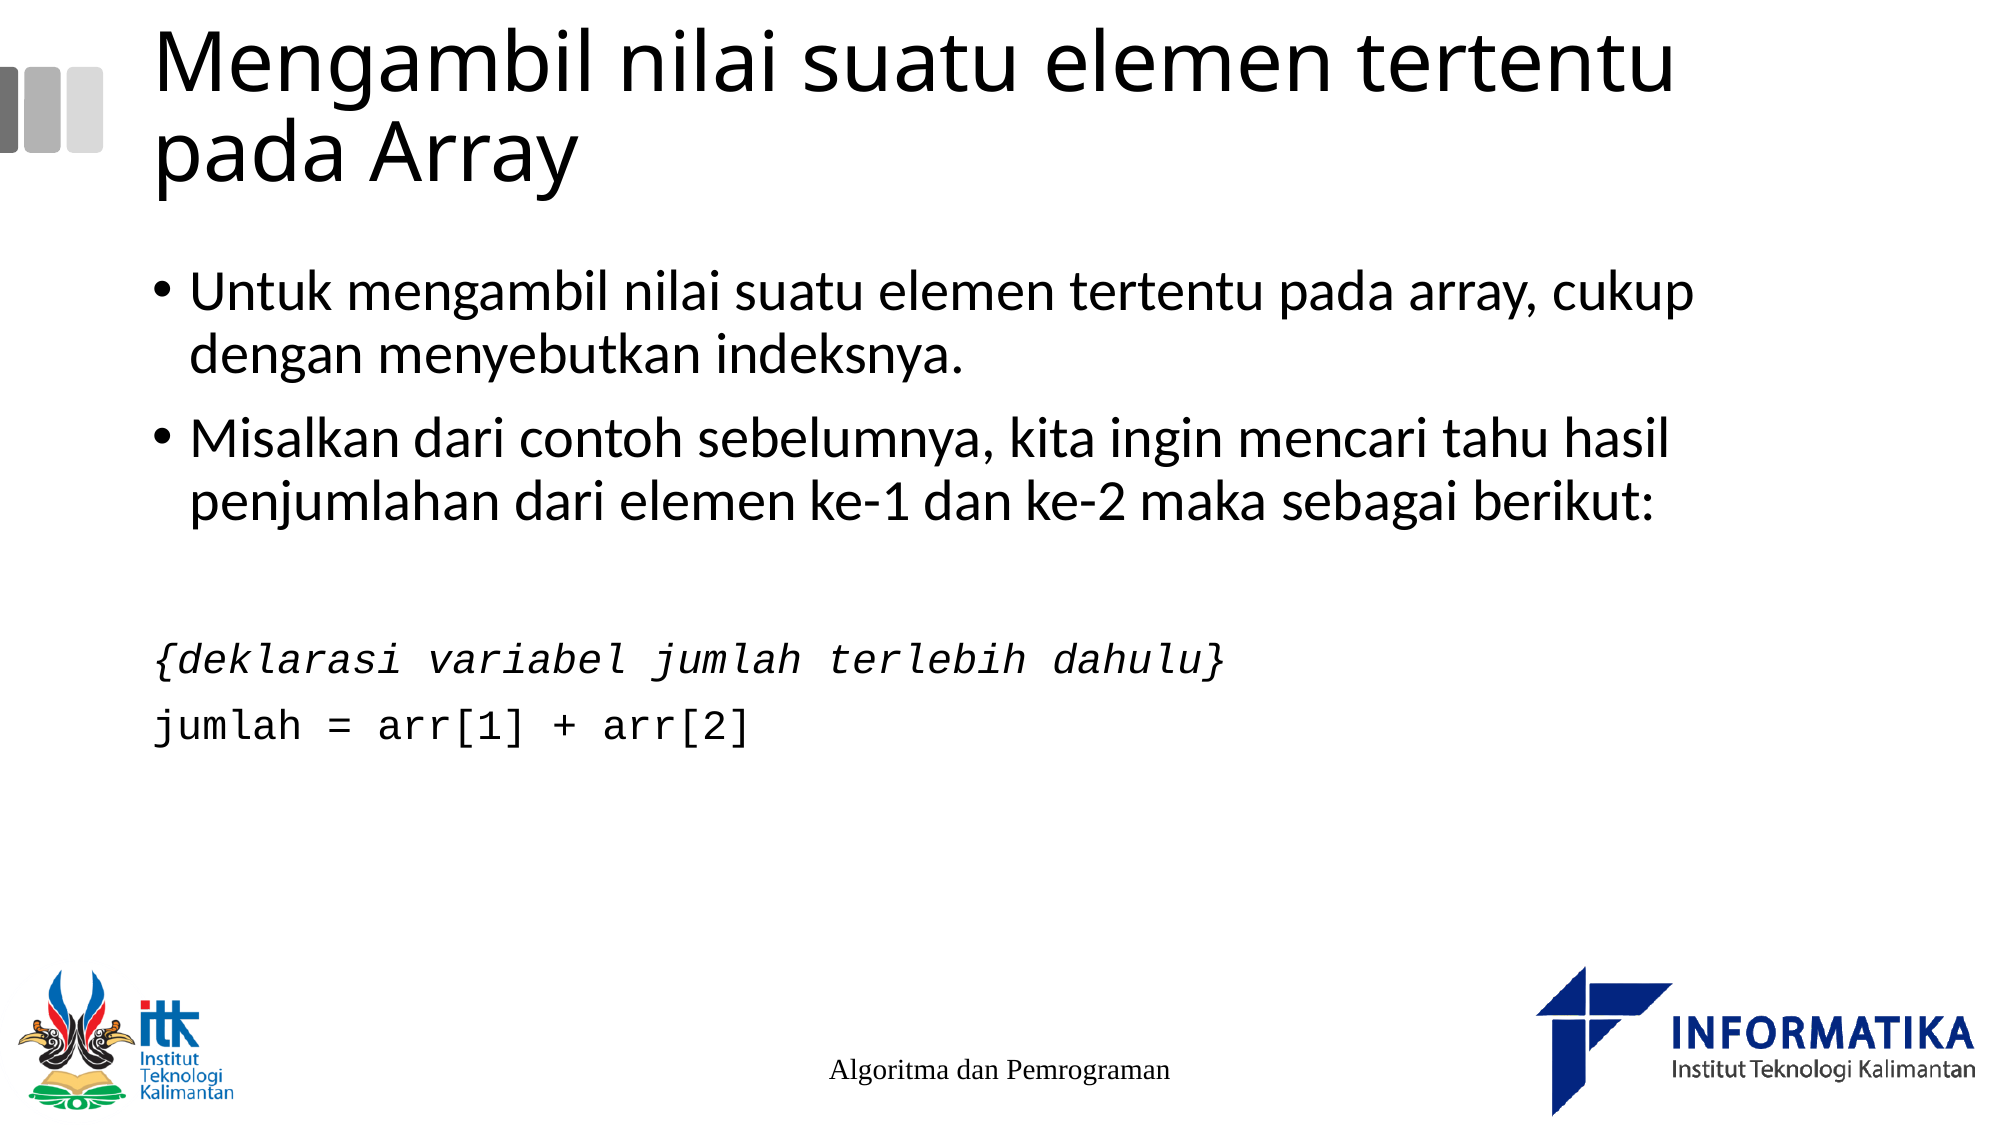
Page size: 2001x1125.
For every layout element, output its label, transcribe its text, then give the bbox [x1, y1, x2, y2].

picture [1534, 965, 1976, 1118]
title Mengambil nilai suatu elemen tertentu pada Array [137, 1, 1863, 219]
list Untuk mengambil nilai suatu elemen tertentu pada array, cukup dengan menyebutkan indeksnya. Misalkan dari contoh sebelumnya, kita ingin mencari tahu hasil penjumlahan dari elemen ke-1 dan ke-2 maka sebagai berikut: {deklarasi variabel jumlah terlebih dahulu} jumlah = arr[1] + arr[2] [137, 252, 1863, 967]
picture [0, 935, 252, 1125]
